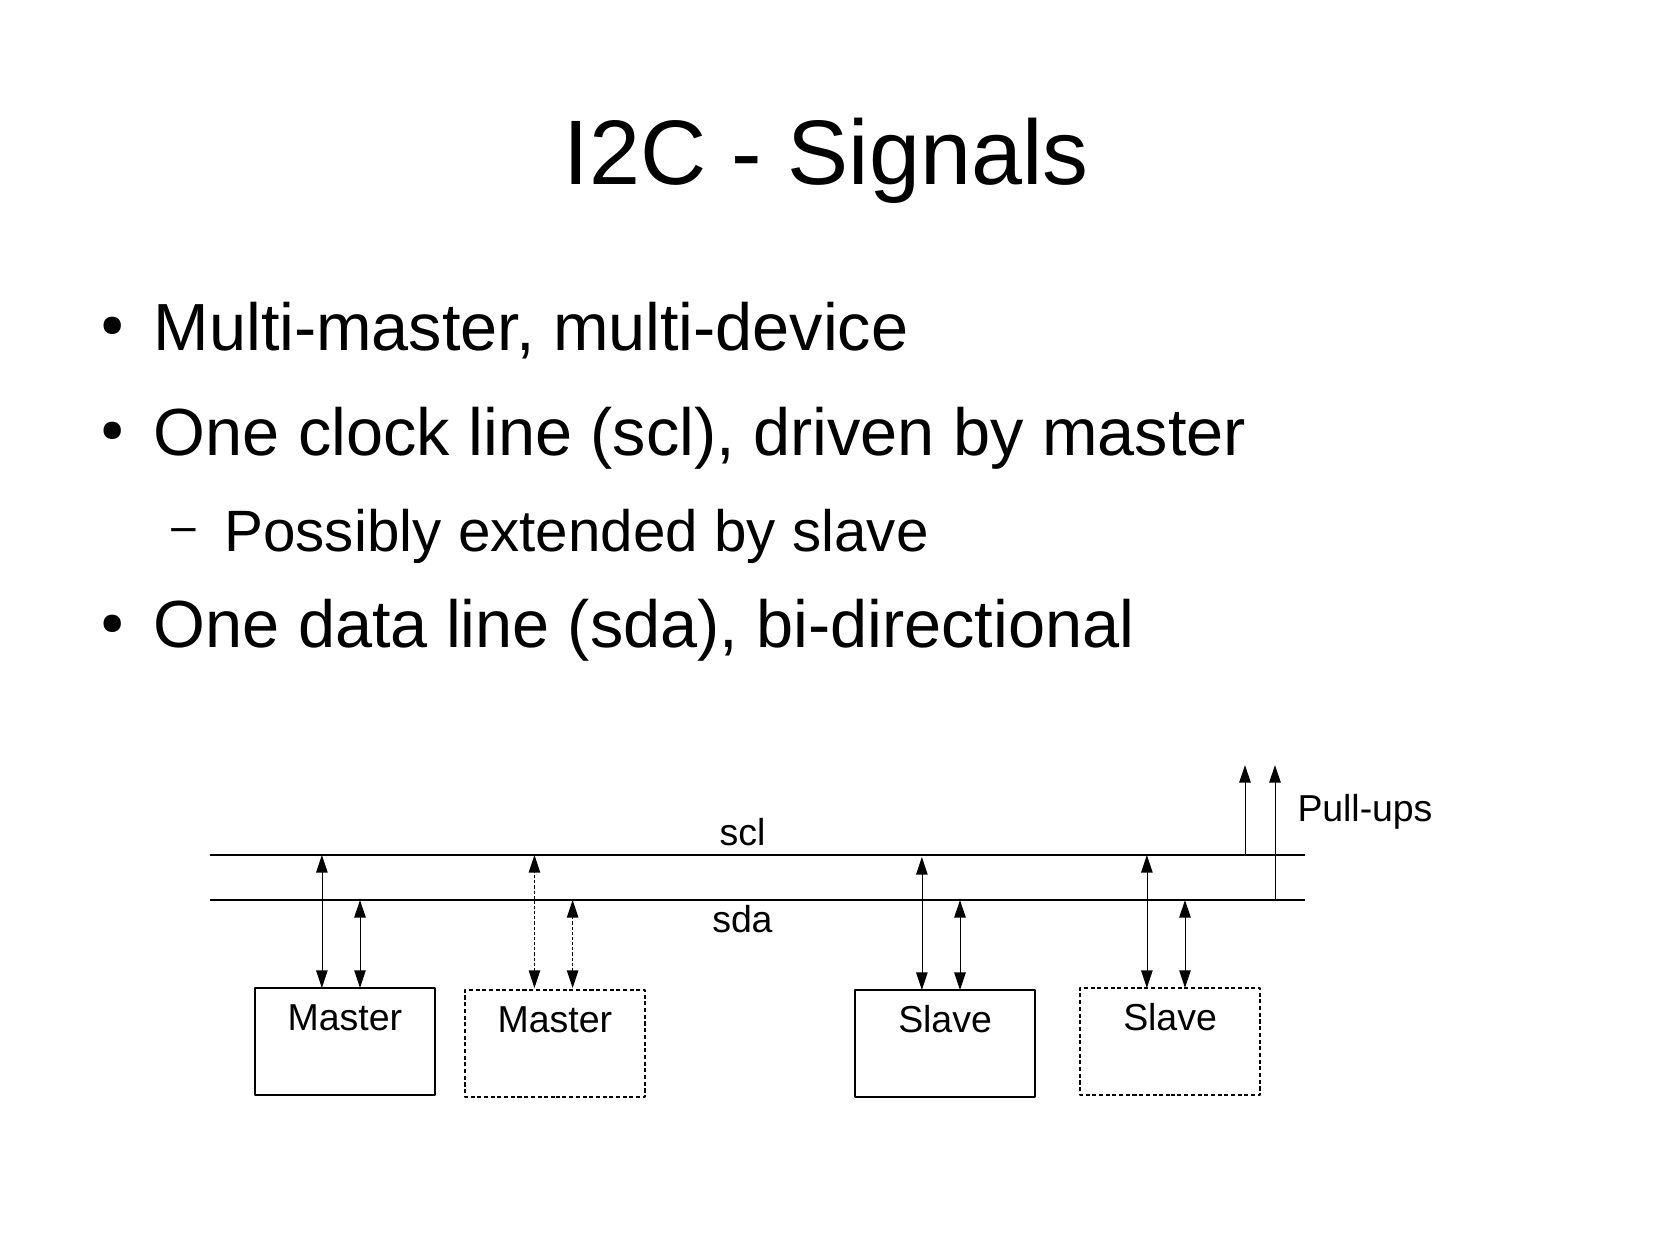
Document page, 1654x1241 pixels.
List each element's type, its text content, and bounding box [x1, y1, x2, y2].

text_box sda [675, 890, 811, 948]
list Multi-master, multi-device One clock line (scl), driven by master Possibly extended by slave One data line (sda), bi-directional [82, 290, 1571, 751]
text_box Pull-ups [1275, 780, 1456, 837]
text_box Slave [855, 990, 1036, 1098]
text_box Master [465, 990, 646, 1098]
title I2C - Signals [82, 49, 1571, 257]
text_box scl [675, 804, 811, 861]
text_box Master [255, 987, 436, 1096]
text_box Slave [1080, 987, 1261, 1096]
